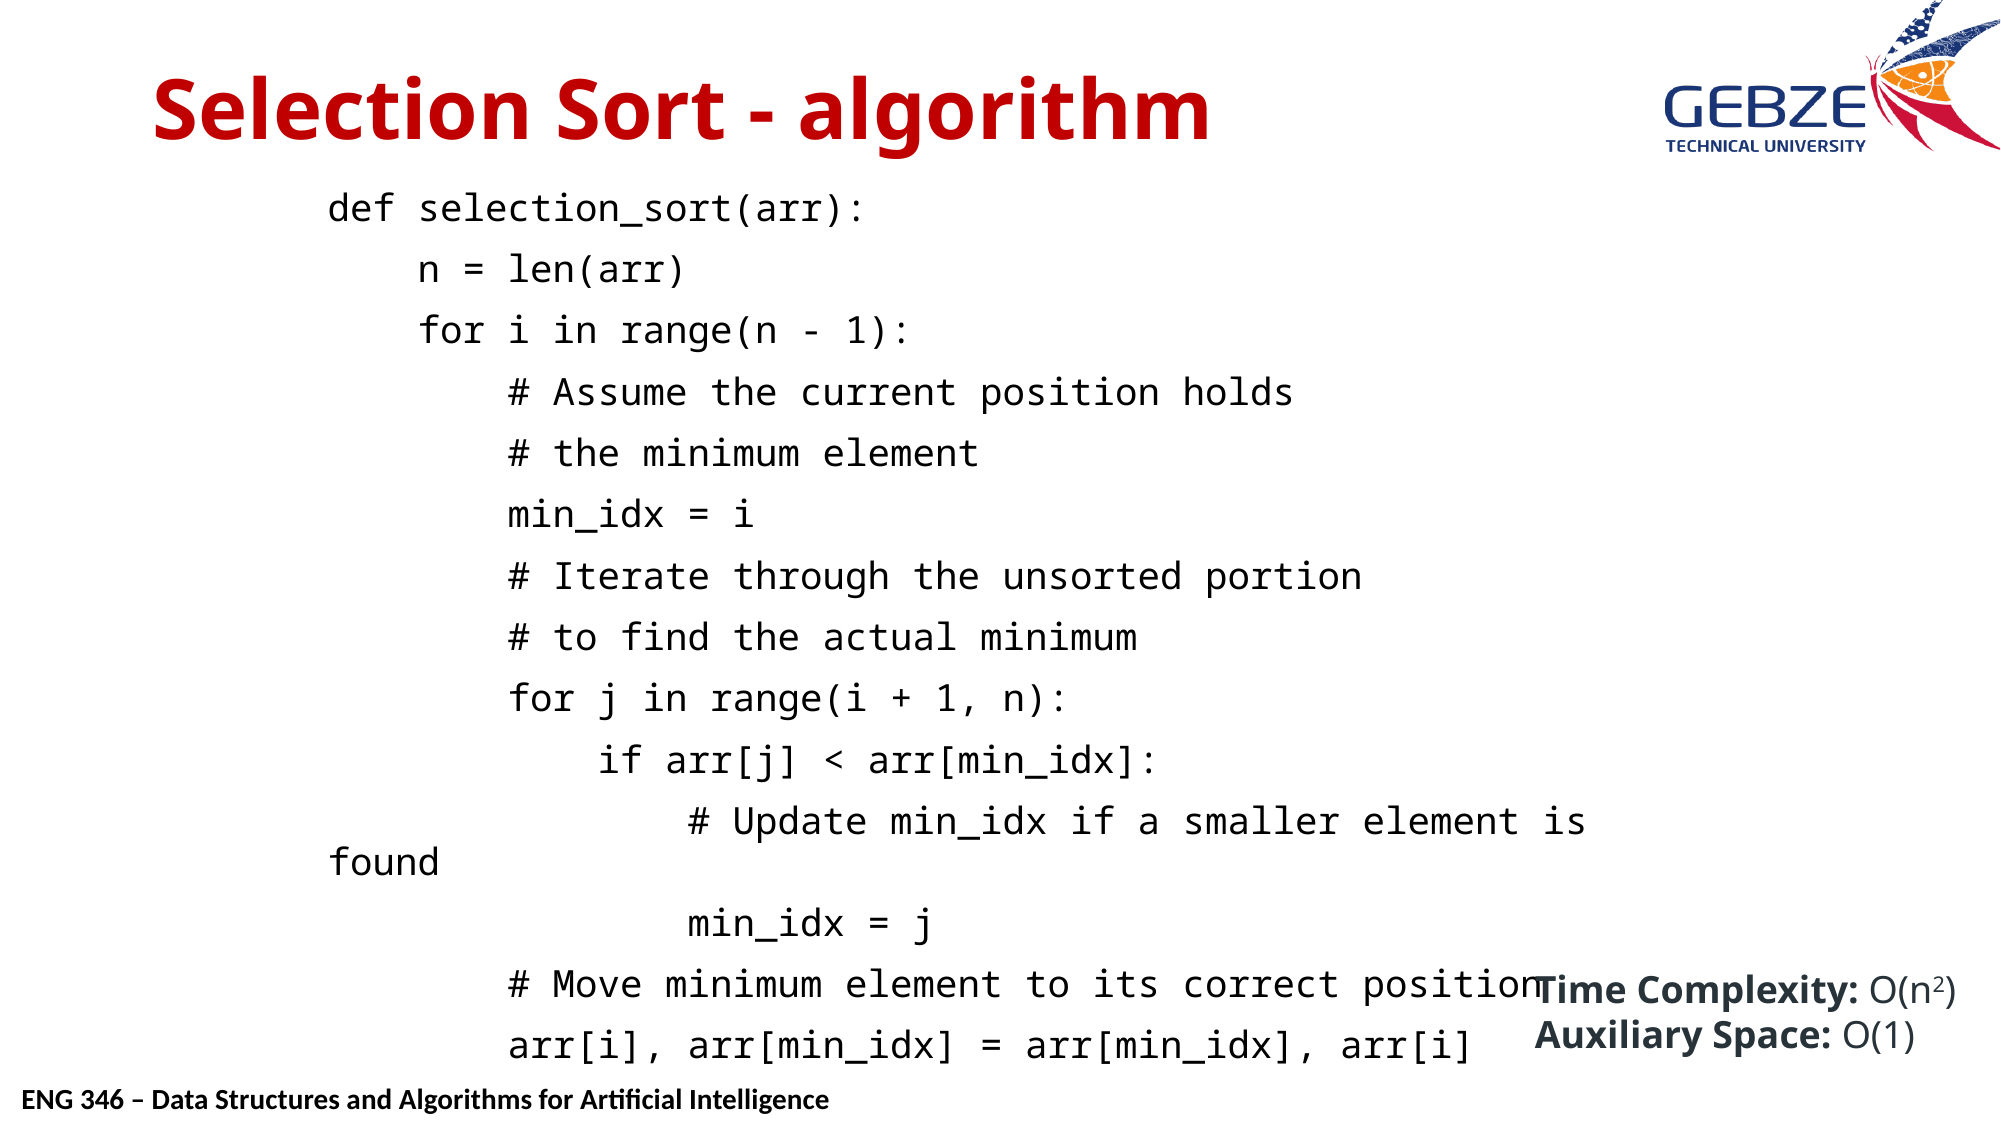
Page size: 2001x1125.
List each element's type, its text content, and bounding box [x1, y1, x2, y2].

picture [1665, 0, 2001, 152]
list def selection_sort(arr): n = len(arr) for i in range(n - 1): # Assume the current position holds # the minimum element min_idx = i # Iterate through the unsorted portion # to find the actual minimum for j in range(i + 1, n): if arr[j] < arr[min_idx]: # Update min_idx if a smaller element is found min_idx = j # Move minimum element to its correct position arr[i], arr[min_idx] = arr[min_idx], arr[i] [312, 181, 1688, 1065]
title Selection Sort - algorithm [137, 59, 1863, 166]
text_box Time Complexity: O(n2) Auxiliary Space: O(1) [1520, 958, 1975, 1064]
